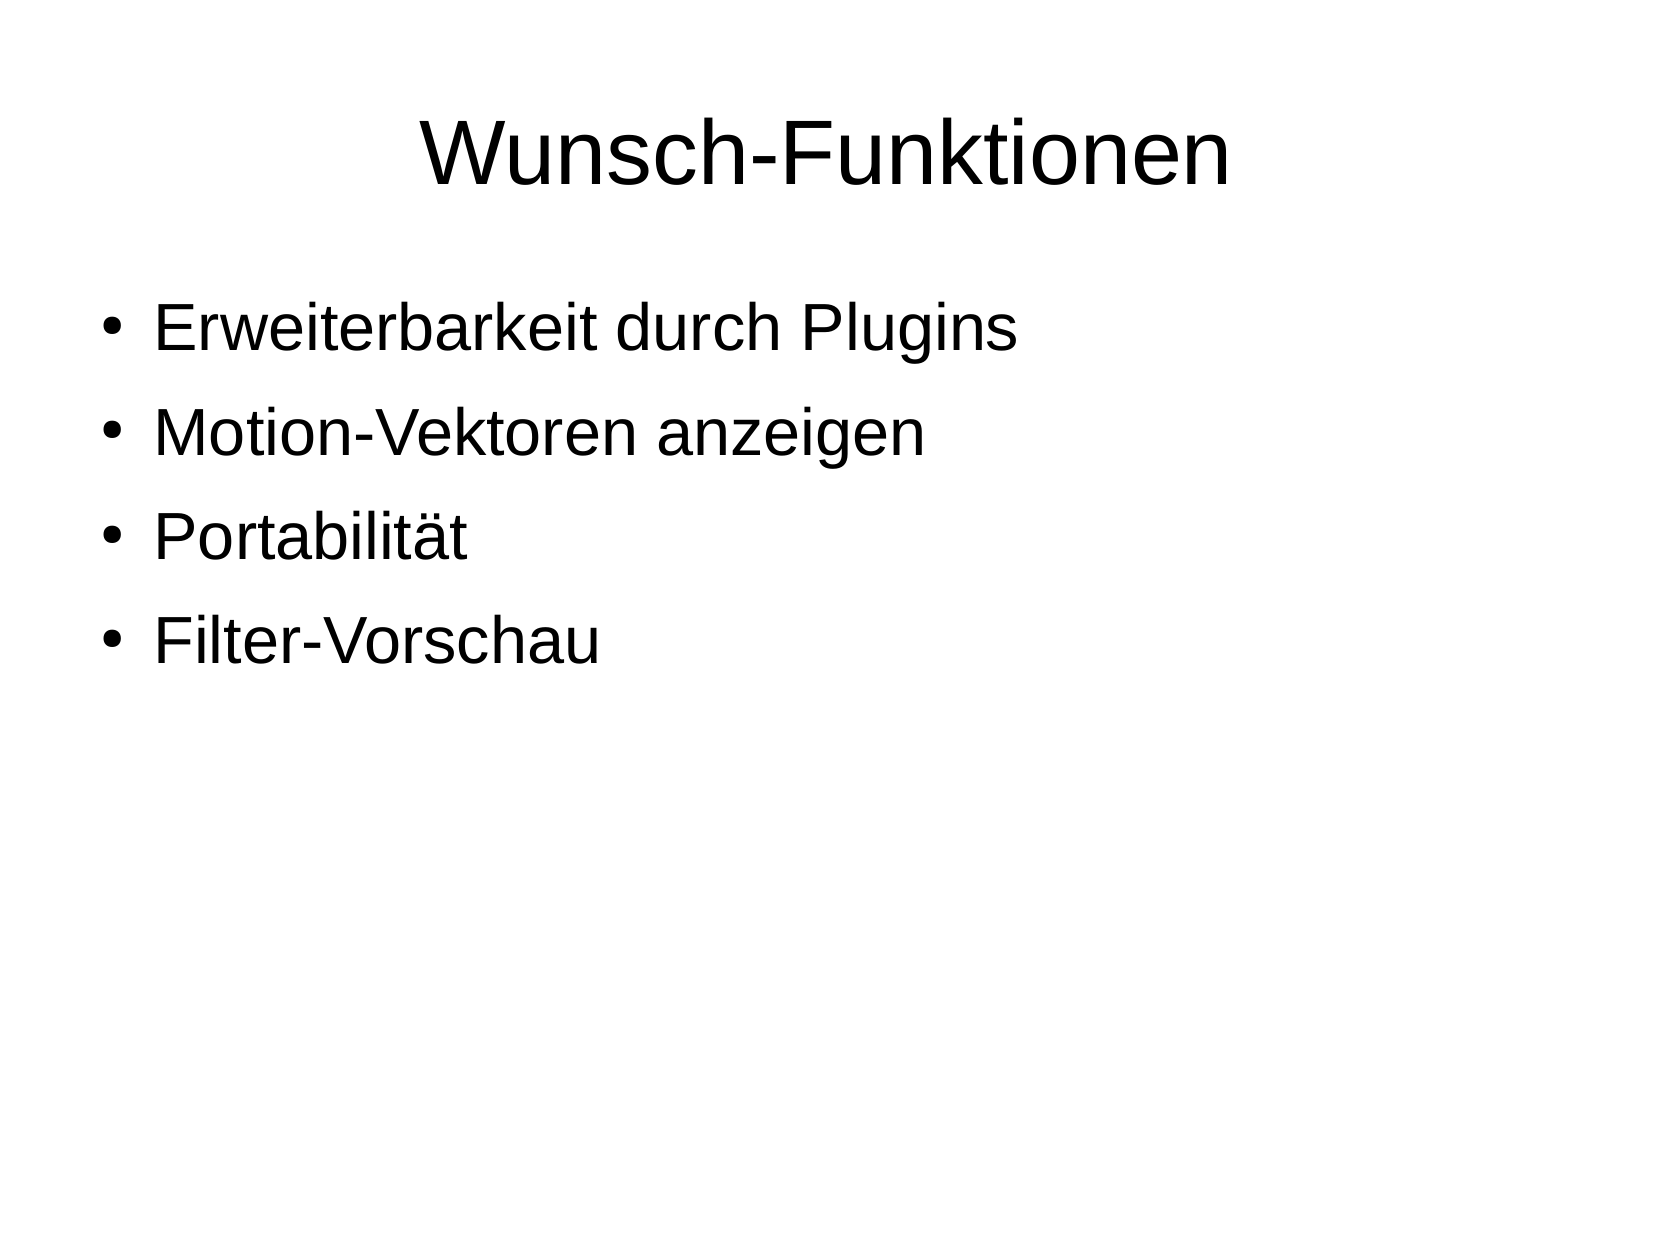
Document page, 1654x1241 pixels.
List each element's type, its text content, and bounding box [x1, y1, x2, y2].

list Erweiterbarkeit durch Plugins Motion-Vektoren anzeigen Portabilität Filter-Vorschau [82, 290, 1571, 1109]
title Wunsch-Funktionen [82, 56, 1571, 250]
